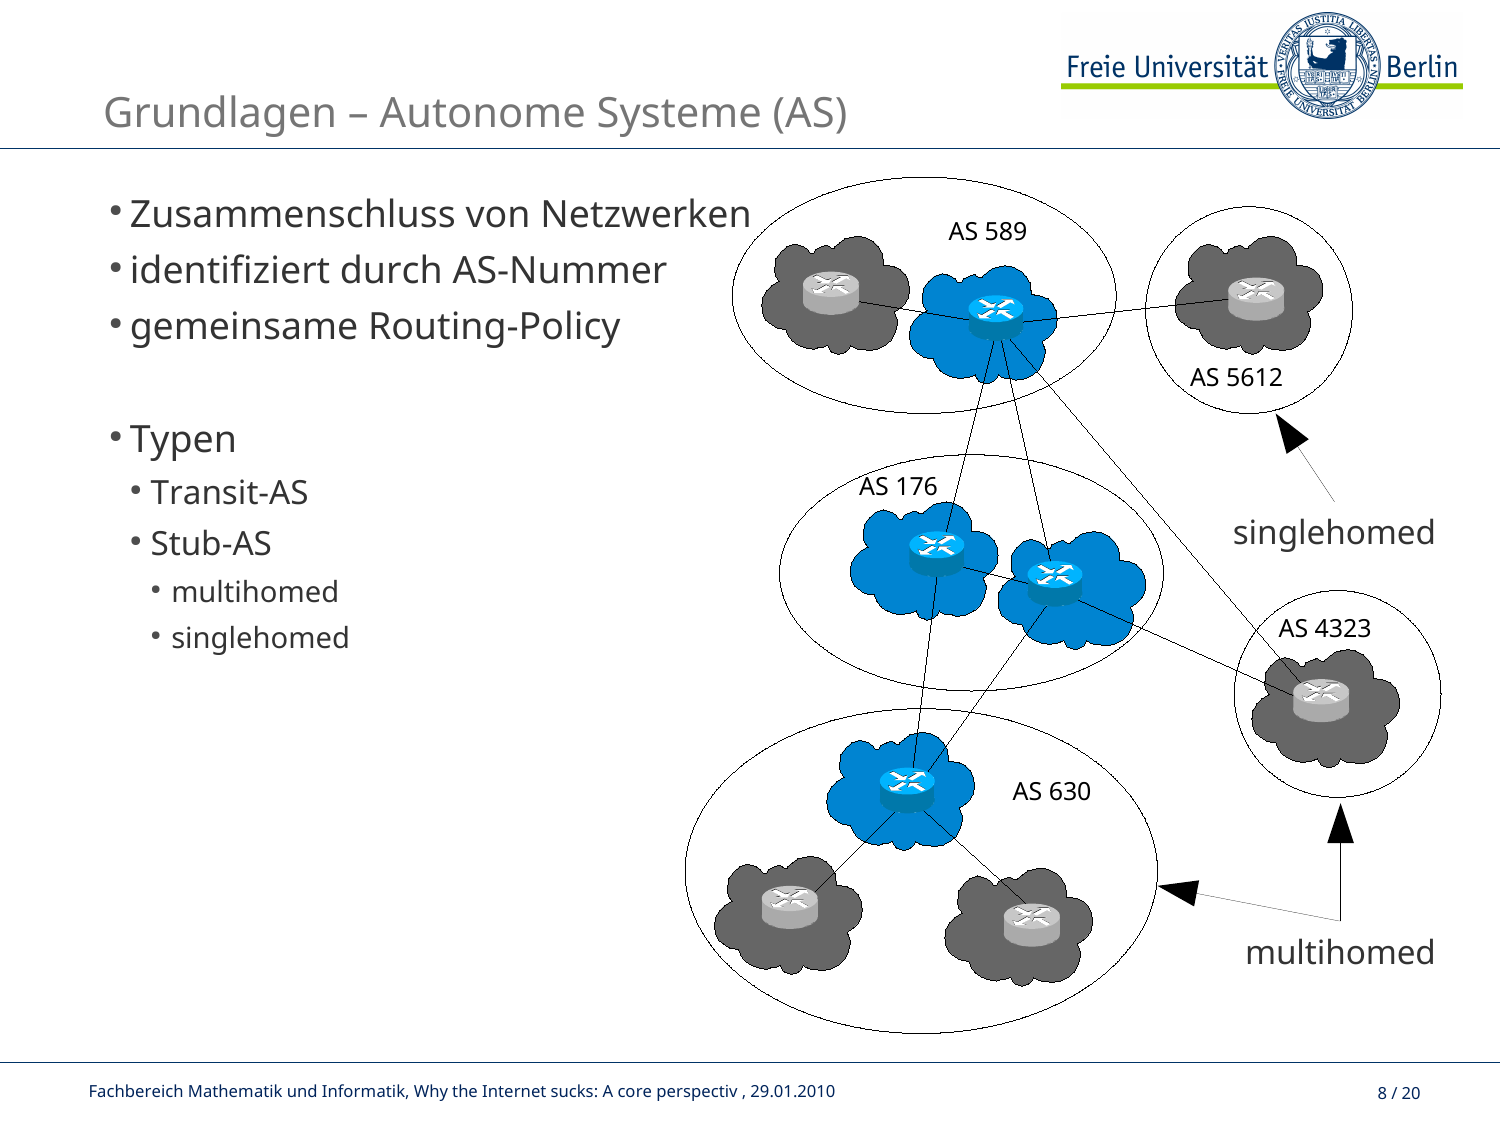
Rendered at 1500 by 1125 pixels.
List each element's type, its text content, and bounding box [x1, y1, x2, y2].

picture [879, 767, 939, 827]
picture [1061, 12, 1463, 119]
text_box AS 589 [933, 208, 1082, 254]
picture [968, 295, 1028, 355]
text_box [998, 531, 1146, 650]
picture [892, 773, 905, 780]
text_box [909, 265, 1058, 384]
picture [981, 300, 994, 307]
picture [803, 271, 863, 331]
text_box [1175, 236, 1323, 354]
picture [1058, 566, 1071, 573]
text_box multihomed [1222, 921, 1459, 981]
picture [939, 547, 952, 554]
picture [1027, 561, 1087, 621]
picture [1228, 277, 1288, 337]
picture [761, 885, 821, 945]
text_box AS 4323 [1263, 604, 1412, 650]
picture [940, 536, 954, 543]
text_box AS 5612 [1175, 354, 1323, 400]
title Grundlagen – Autonome Systeme (AS) [88, 79, 1275, 150]
picture [968, 295, 983, 304]
picture [909, 531, 925, 540]
picture [1038, 576, 1051, 584]
text_box [761, 236, 910, 355]
text_box AS 176 [844, 463, 993, 508]
text_box [1251, 650, 1400, 768]
text_box [714, 856, 863, 975]
text_box AS 630 [998, 767, 1146, 813]
picture [998, 311, 1012, 318]
text_box singlehomed [1216, 501, 1453, 562]
picture [1039, 566, 1053, 573]
picture [1057, 576, 1071, 583]
text_box [850, 508, 999, 621]
picture [890, 783, 904, 790]
picture [909, 783, 923, 790]
picture [910, 772, 924, 779]
picture [999, 300, 1012, 307]
picture [1027, 561, 1040, 569]
text_box [944, 868, 1093, 987]
picture [1293, 679, 1353, 739]
picture [1003, 903, 1063, 963]
picture [920, 547, 934, 554]
picture [922, 536, 935, 543]
picture [909, 531, 969, 591]
list Zusammenschluss von Netzwerken identifiziert durch AS-Nummer gemeinsame Routing-Policy Typen Transit-AS Stub-AS multihomed singlehomed [88, 188, 758, 932]
picture [879, 767, 896, 777]
picture [979, 311, 993, 318]
text_box [826, 732, 975, 851]
